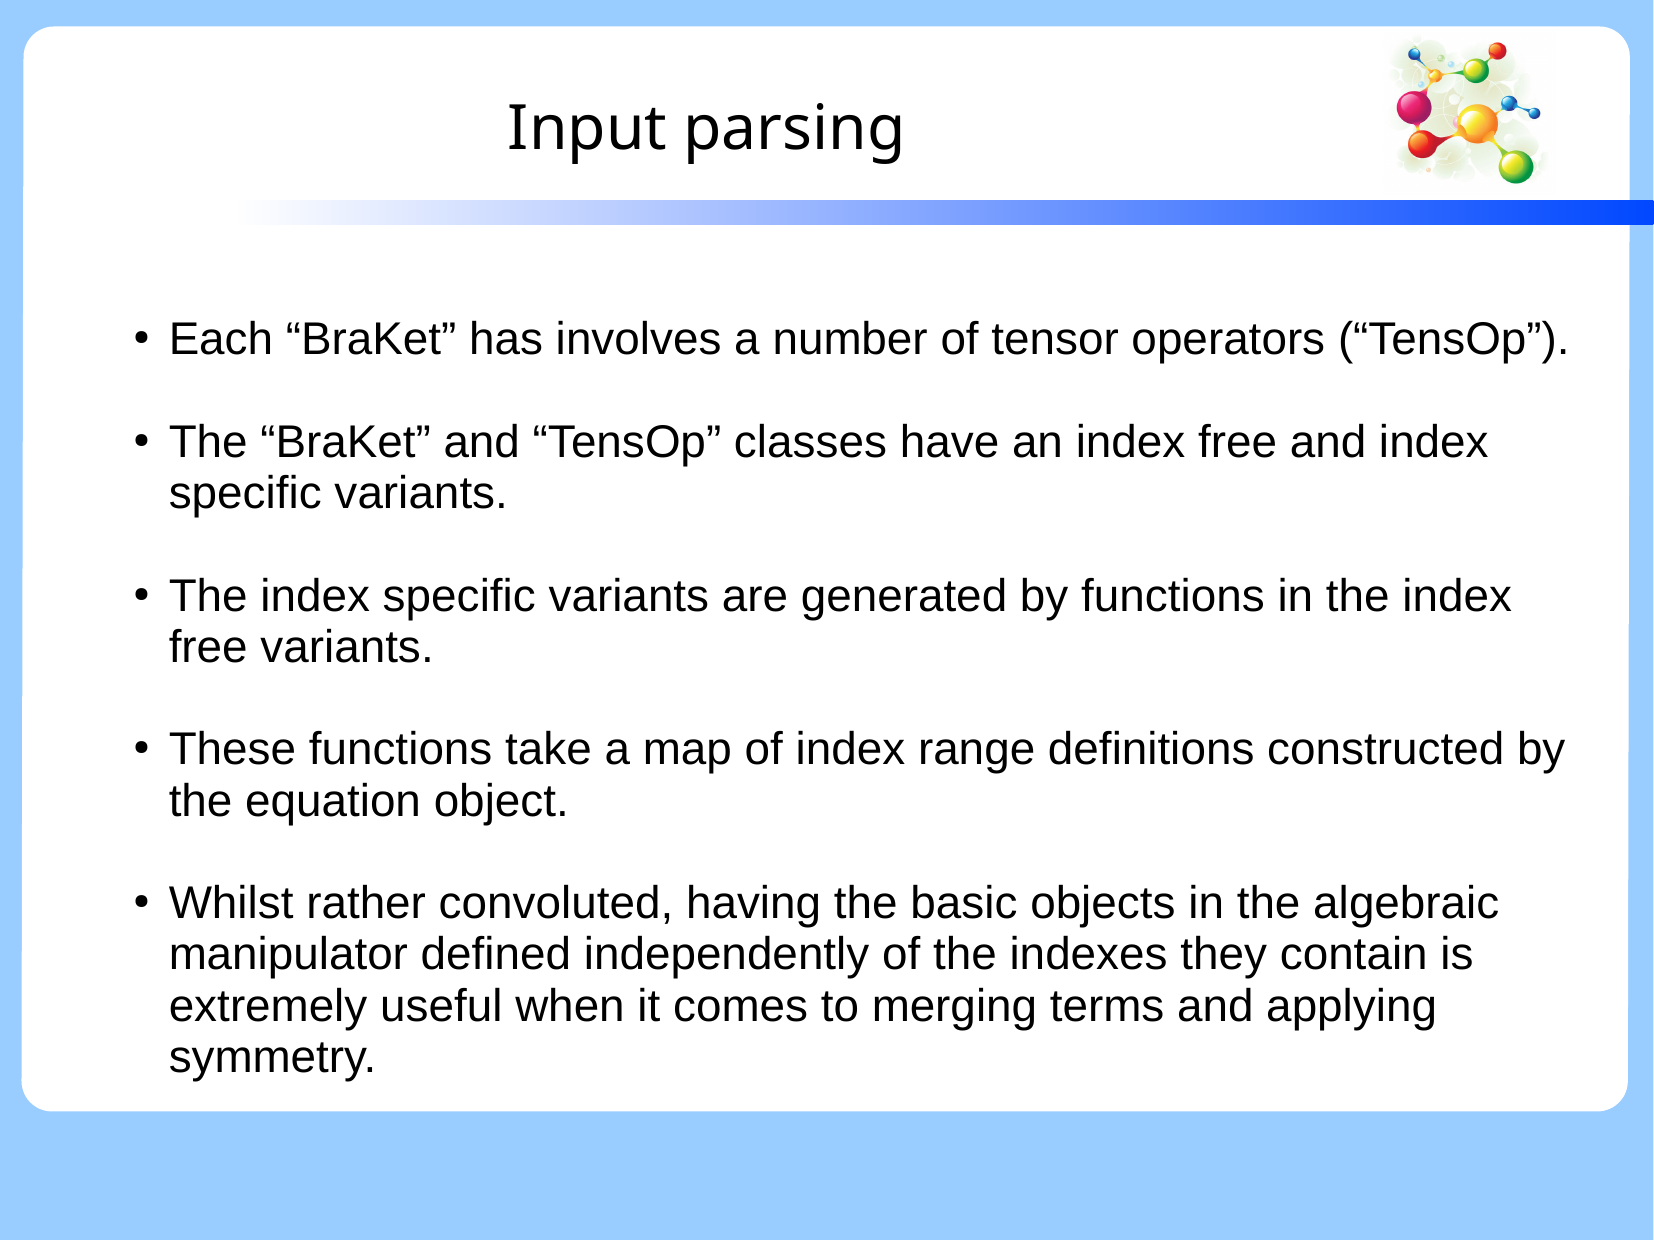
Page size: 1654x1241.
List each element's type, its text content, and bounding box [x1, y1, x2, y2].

text_box Each “BraKet” has involves a number of tensor operators (“TensOp”). The “BraKet” and “TensOp” classes have an index free and index specific variants. The index specific variants are generated by functions in the index free variants. These functions take a map of index range definitions constructed by the equation object. Whilst rather convoluted, having the basic objects in the algebraic manipulator defined independently of the indexes they contain is extremely useful when it comes to merging terms and applying symmetry. [118, 305, 1592, 1090]
picture [1382, 29, 1556, 195]
title Input parsing [82, 49, 1332, 201]
